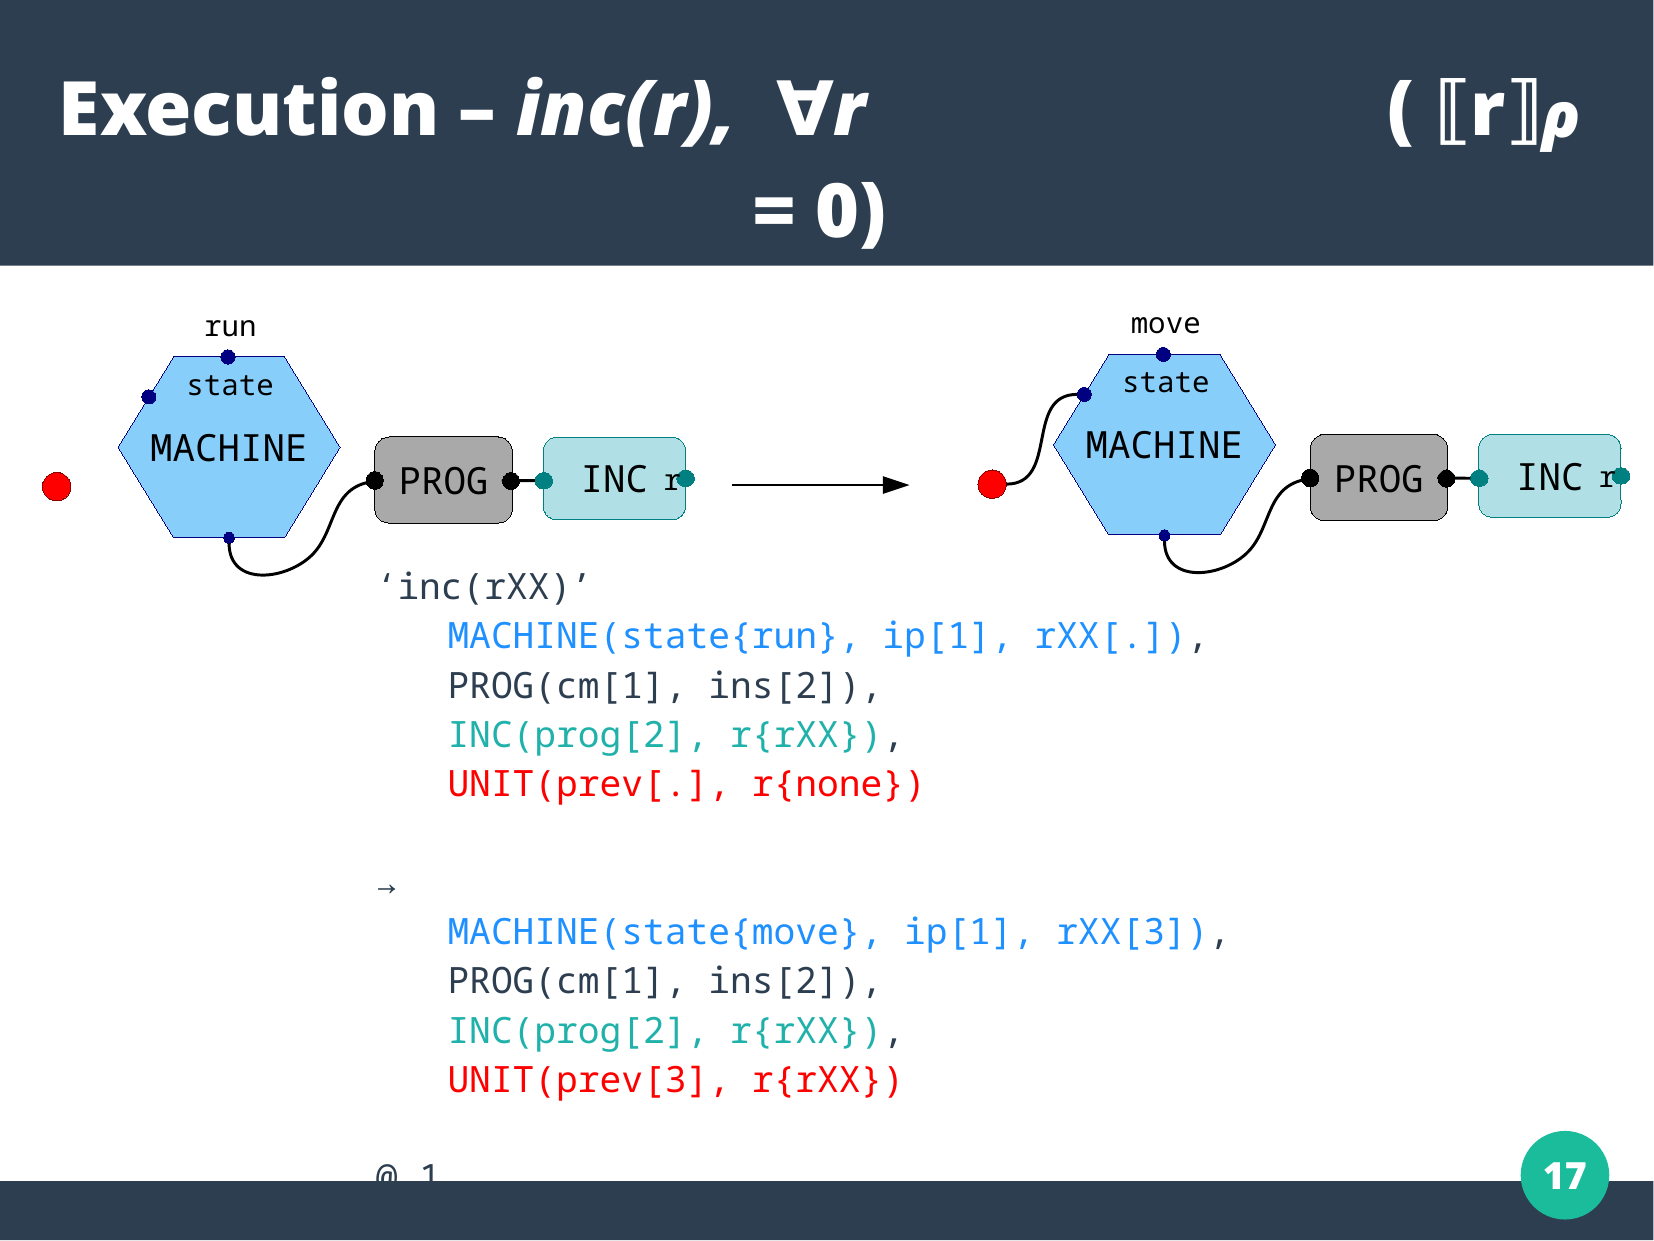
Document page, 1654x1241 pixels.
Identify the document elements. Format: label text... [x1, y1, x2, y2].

text_box INC [543, 437, 686, 520]
text_box [535, 472, 553, 490]
text_box [1470, 469, 1489, 487]
title Execution – inc(r), ∀r ( ⟦r⟧ρ = 0) [59, 55, 1595, 213]
text_box [367, 483, 383, 490]
text_box [1301, 468, 1319, 478]
text_box [1159, 529, 1170, 541]
text_box run [165, 297, 296, 350]
text_box [676, 470, 695, 487]
text_box state [165, 356, 296, 446]
text_box [366, 471, 384, 481]
text_box [1438, 480, 1455, 488]
text_box state [1100, 354, 1231, 443]
text_box [1302, 480, 1319, 487]
text_box INC [1478, 434, 1622, 518]
text_box [502, 482, 520, 490]
text_box [42, 472, 71, 501]
text_box [1612, 467, 1630, 485]
text_box MACHINE [118, 370, 341, 538]
list ‘inc(rXX)’ MACHINE(state{run}, ip[1], rXX[.]), PROG(cm[1], ins[2]), INC(prog[2], r{rXX}), UNIT(prev[.], r{none}) → MACHINE(state{move}, ip[1], rXX[3]), PROG(cm[1], ins[2]), INC(prog[2], r{rXX}), UNIT(prev[3], r{rXX}) @ 1 [307, 561, 1607, 1205]
text_box [1077, 387, 1092, 402]
text_box [141, 389, 156, 404]
text_box [503, 472, 520, 479]
text_box [1438, 469, 1455, 476]
text_box PROG [1310, 434, 1448, 521]
text_box [977, 469, 1007, 499]
text_box move [1100, 295, 1231, 347]
text_box PROG [374, 436, 513, 524]
text_box r [1598, 449, 1608, 501]
text_box MACHINE [1053, 368, 1276, 535]
text_box [223, 532, 235, 543]
text_box r [663, 451, 673, 504]
text_box [1156, 347, 1171, 354]
text_box [221, 350, 235, 356]
